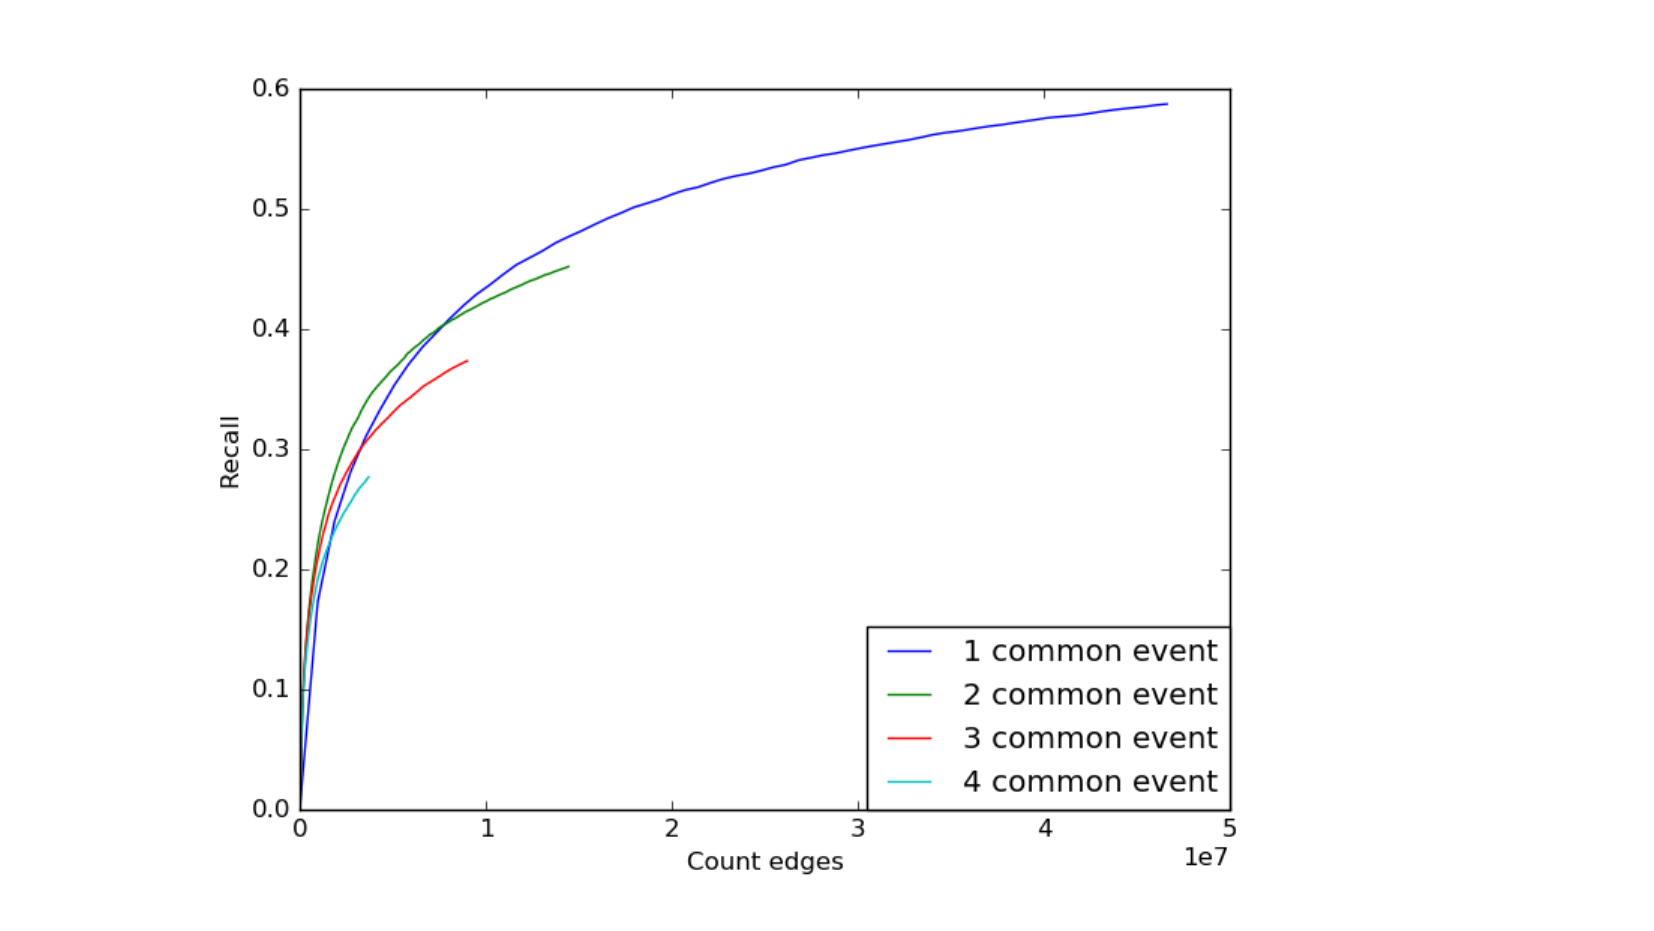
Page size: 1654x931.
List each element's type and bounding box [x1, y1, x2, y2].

picture [150, 0, 1350, 900]
